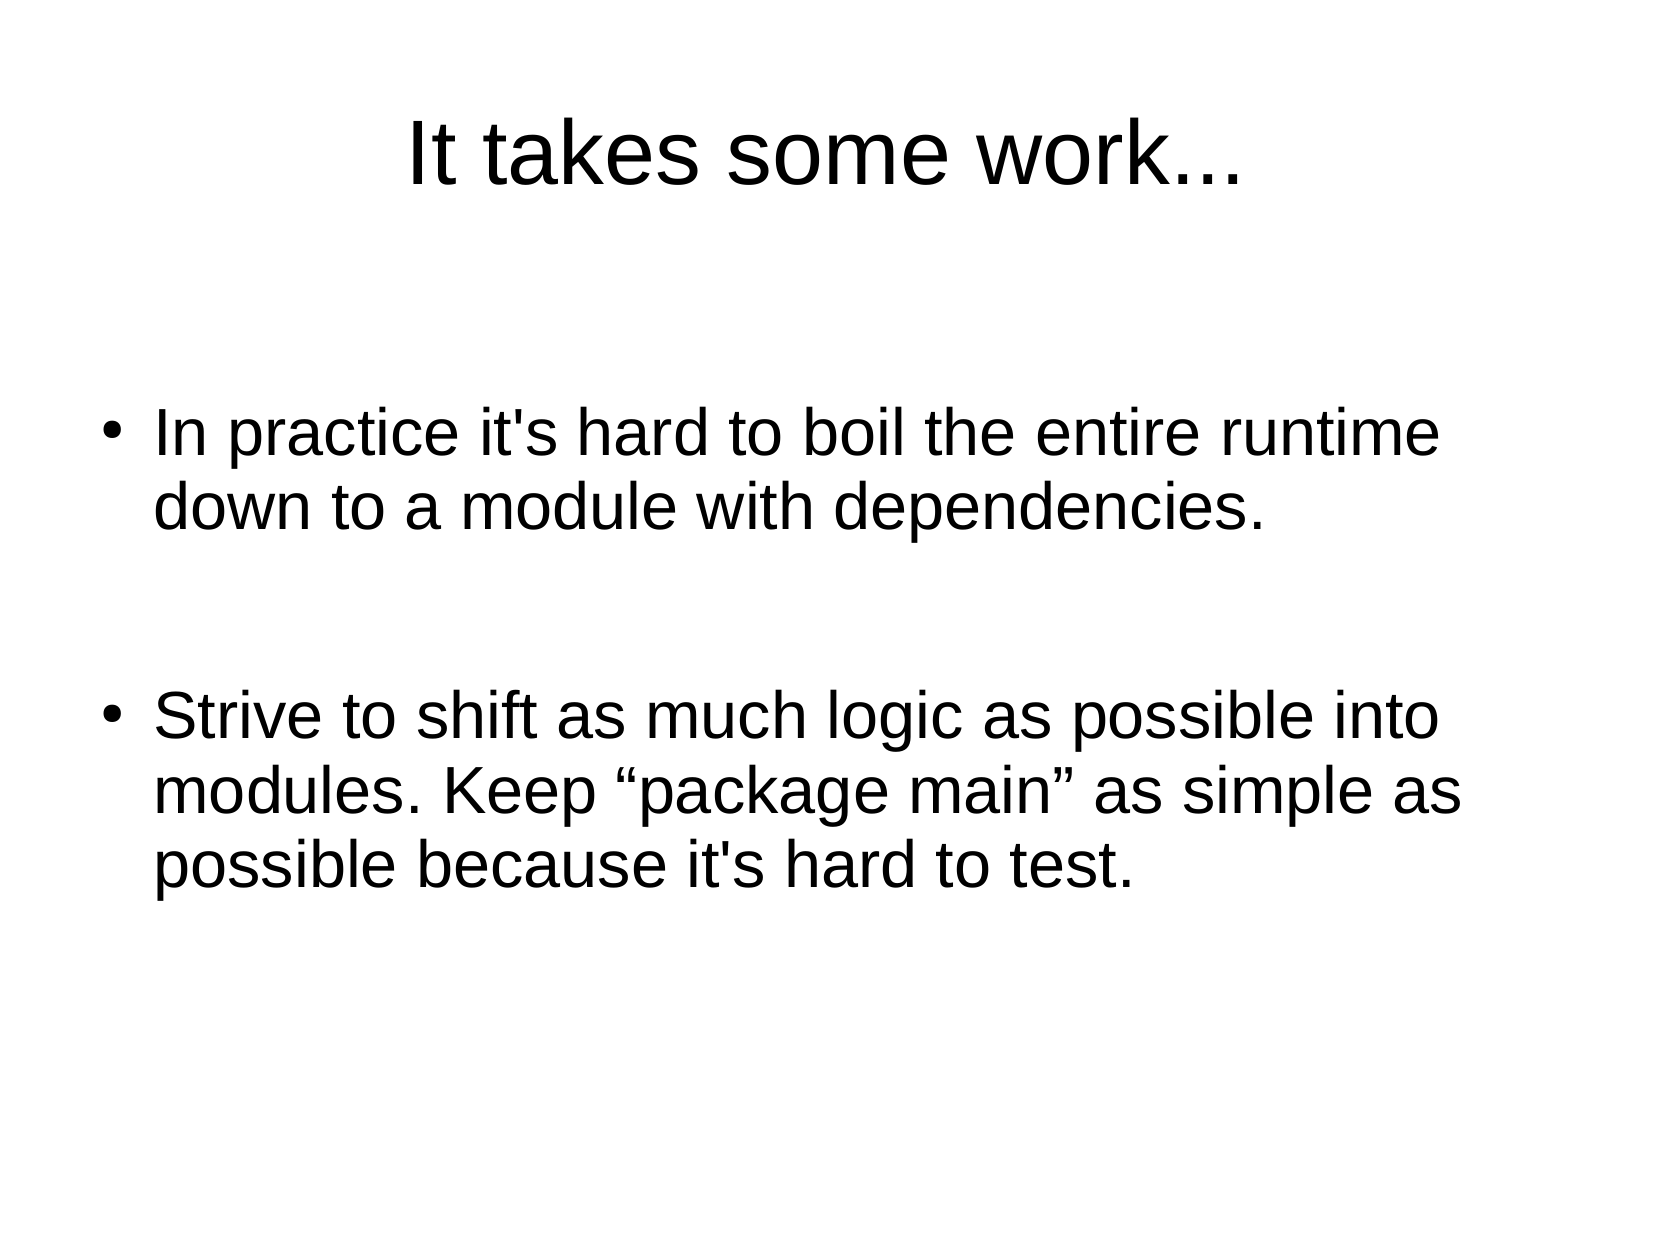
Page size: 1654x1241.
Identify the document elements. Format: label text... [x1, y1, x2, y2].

title It takes some work... [82, 49, 1571, 257]
list In practice it's hard to boil the entire runtime down to a module with dependencies. Strive to shift as much logic as possible into modules. Keep “package main” as simple as possible because it's hard to test. [82, 290, 1571, 1010]
